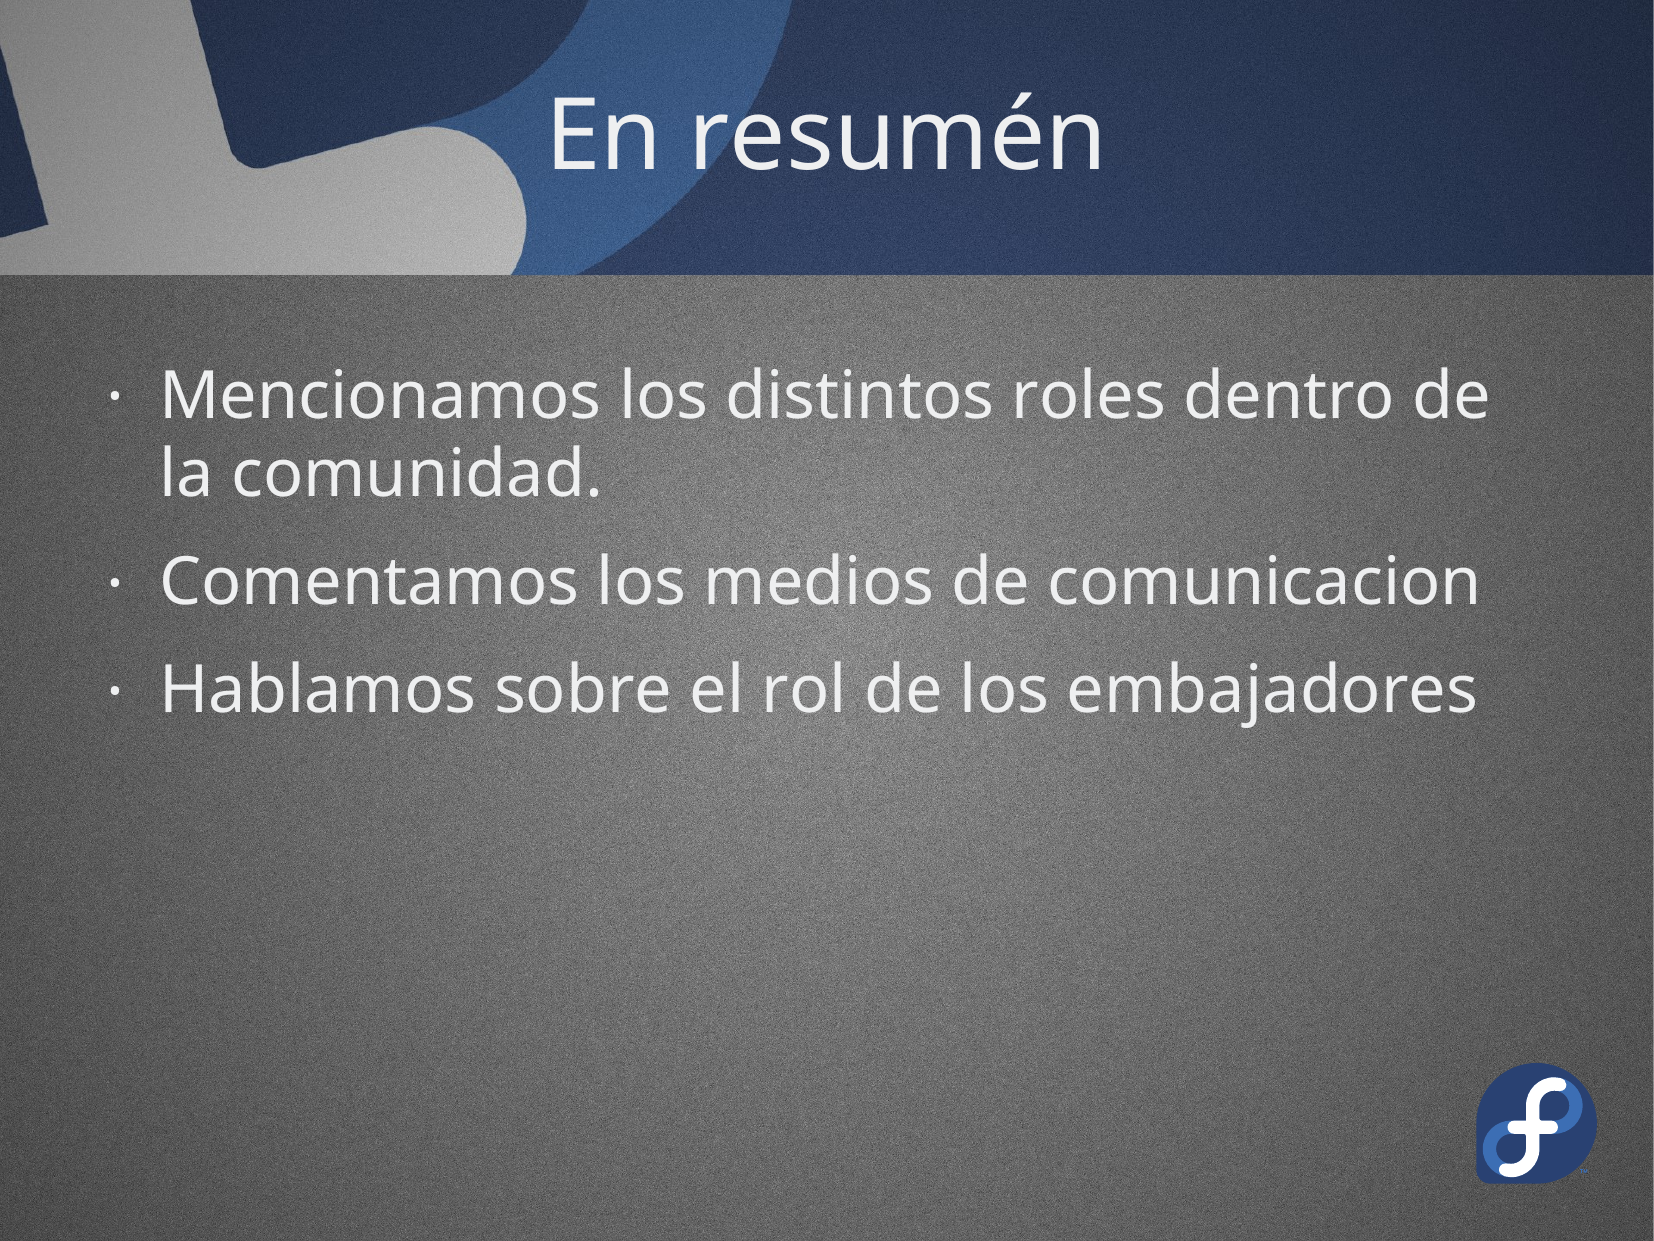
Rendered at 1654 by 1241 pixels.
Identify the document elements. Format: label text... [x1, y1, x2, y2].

text_box En resumén [88, 29, 1565, 237]
text_box Mencionamos los distintos roles dentro de la comunidad. Comentamos los medios de comunicacion Hablamos sobre el rol de los embajadores [88, 354, 1565, 1064]
picture [0, 0, 1654, 1241]
